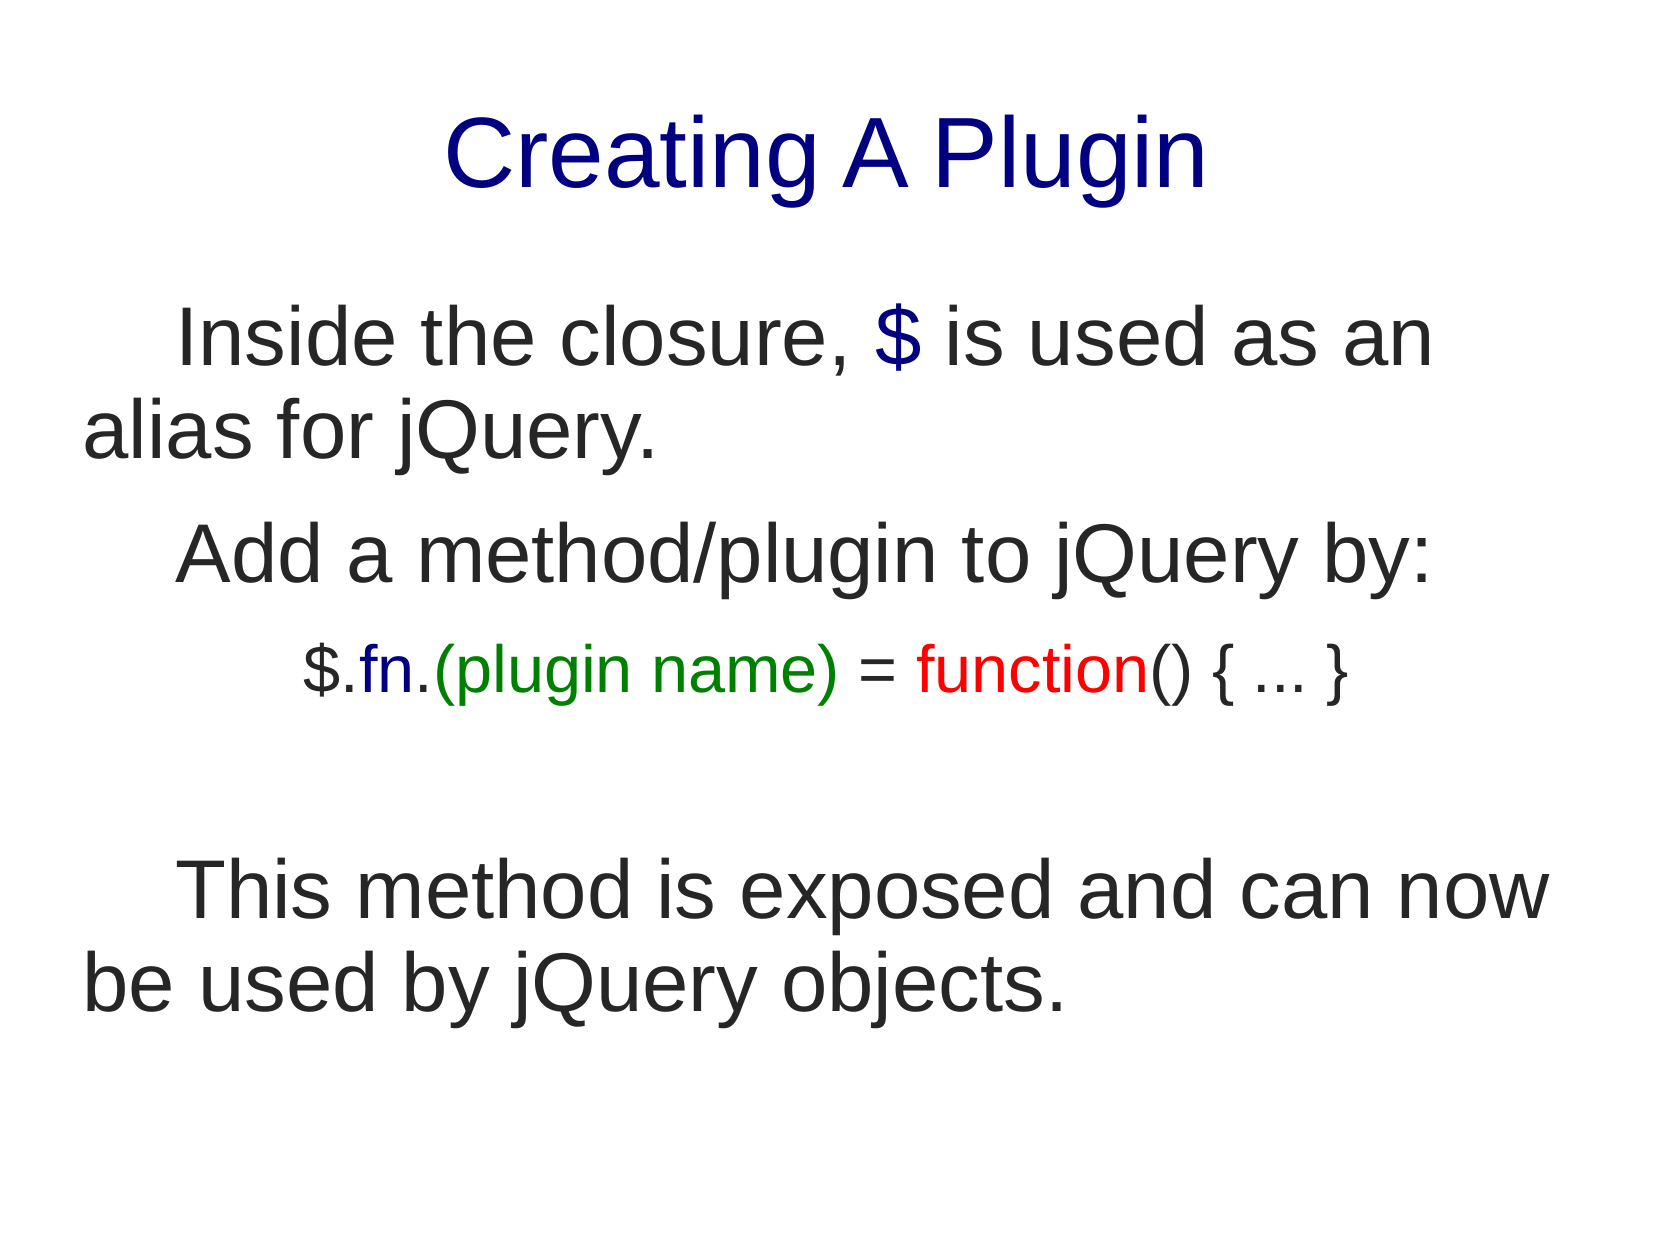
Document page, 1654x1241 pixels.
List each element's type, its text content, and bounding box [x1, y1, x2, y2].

title Creating A Plugin [82, 49, 1571, 257]
list Inside the closure, $ is used as an alias for jQuery. Add a method/plugin to jQuery by: $.fn.(plugin name) = function() { ... } This method is exposed and can now be used by jQuery objects. [82, 290, 1571, 1031]
